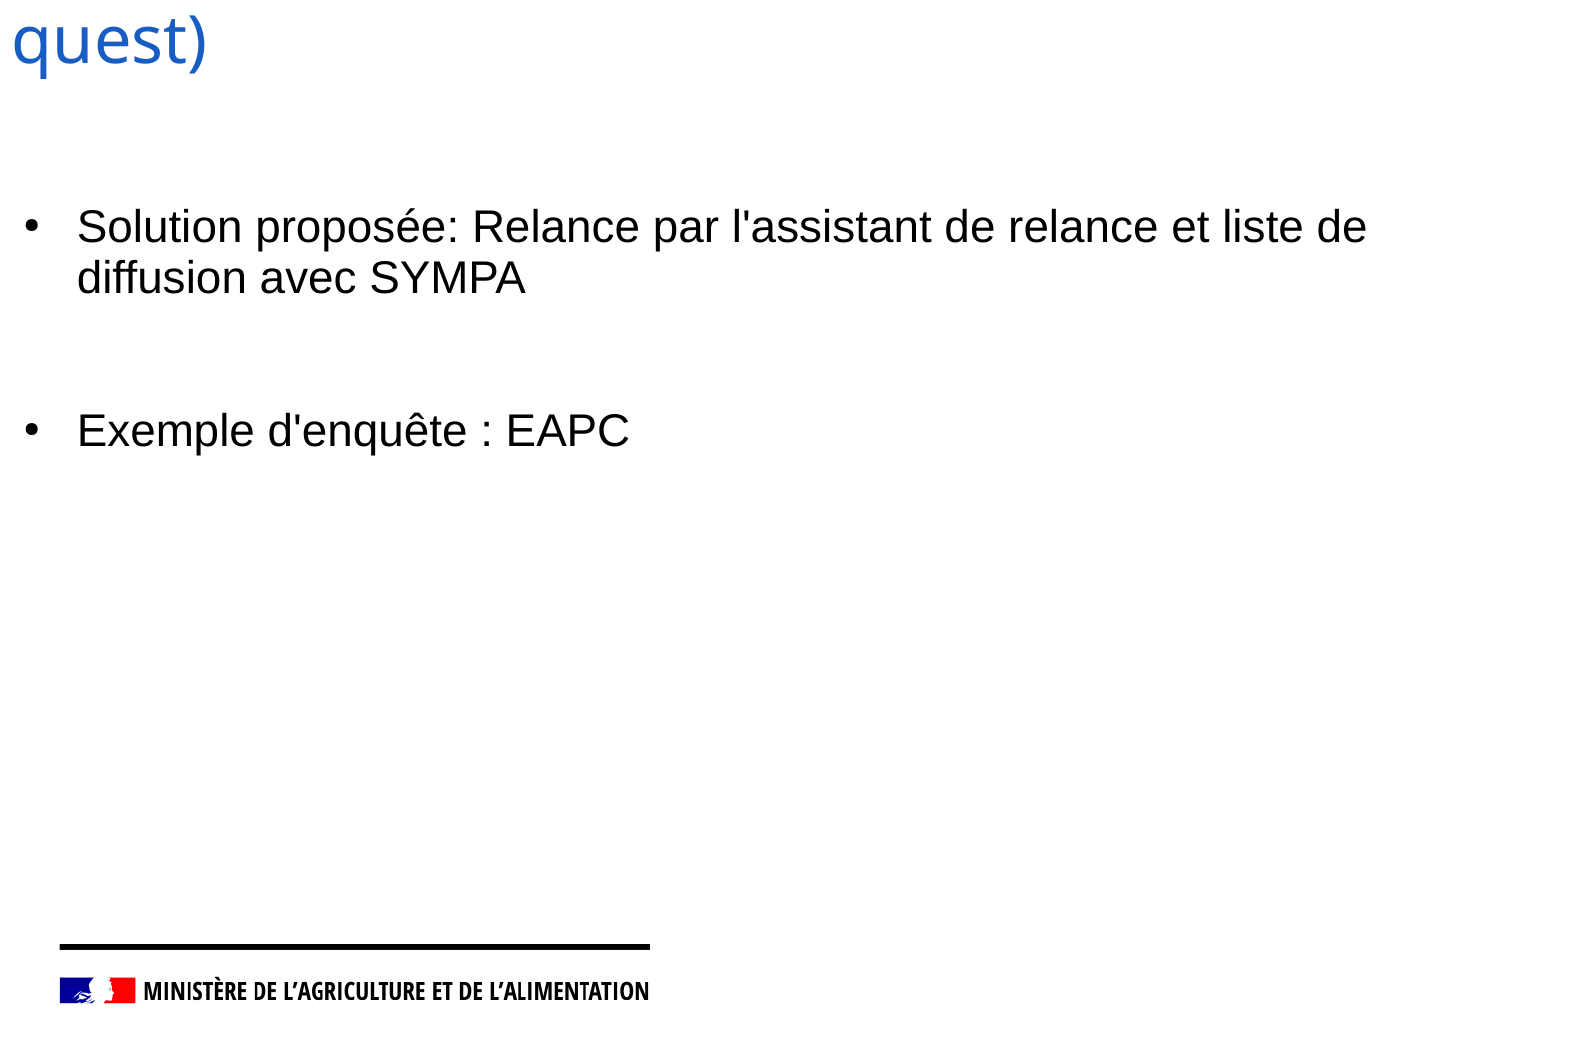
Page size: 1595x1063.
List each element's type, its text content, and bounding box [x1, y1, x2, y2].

picture [59, 944, 650, 1004]
title Cas 2 : Enq. Mensuelles : Relance (+ 250 quest) [11, 7, 1447, 83]
list Solution proposée: Relance par l'assistant de relance et liste de diffusion avec SYMPA Exemple d'enquête : EAPC [5, 124, 1418, 473]
